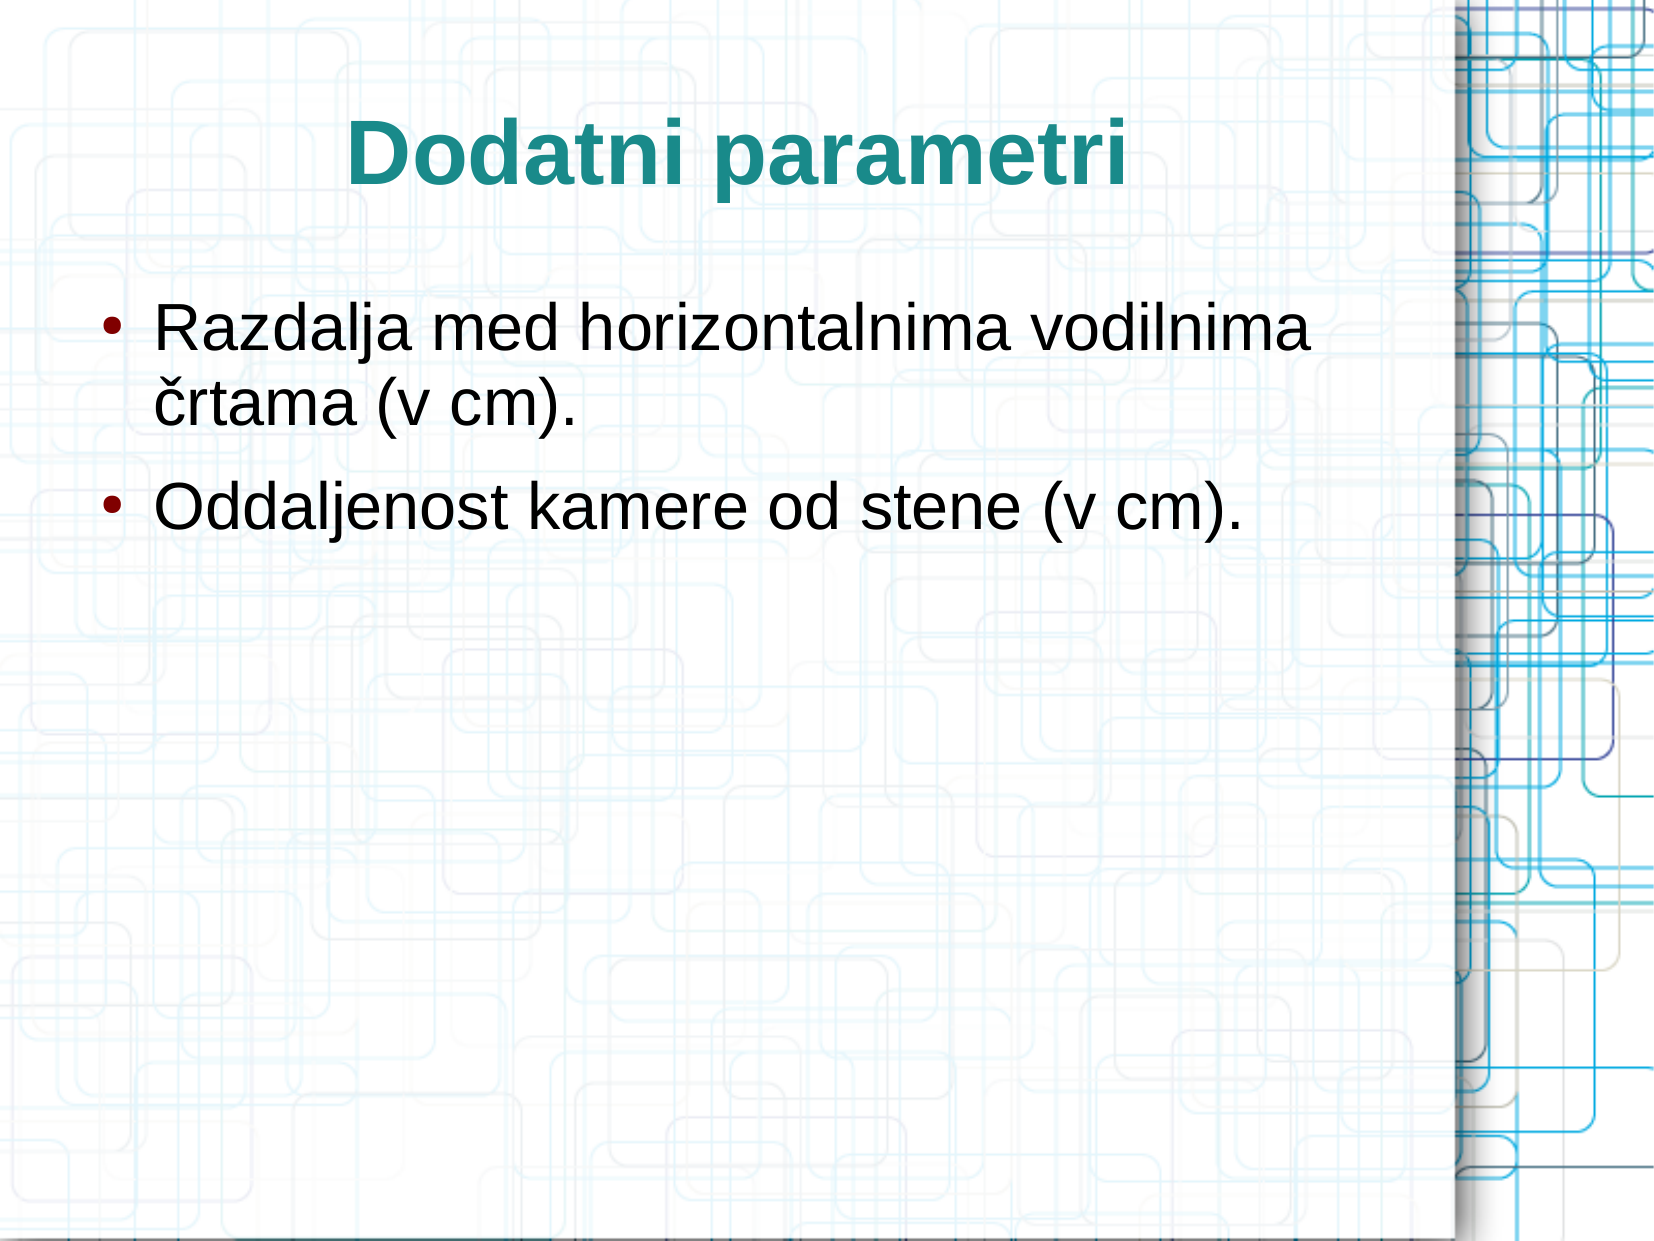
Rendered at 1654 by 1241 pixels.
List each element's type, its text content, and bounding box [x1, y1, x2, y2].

title Dodatni parametri [59, 49, 1418, 257]
list Razdalja med horizontalnima vodilnima črtama (v cm). Oddaljenost kamere od stene (v cm). [82, 290, 1418, 995]
picture [0, 0, 1654, 1241]
